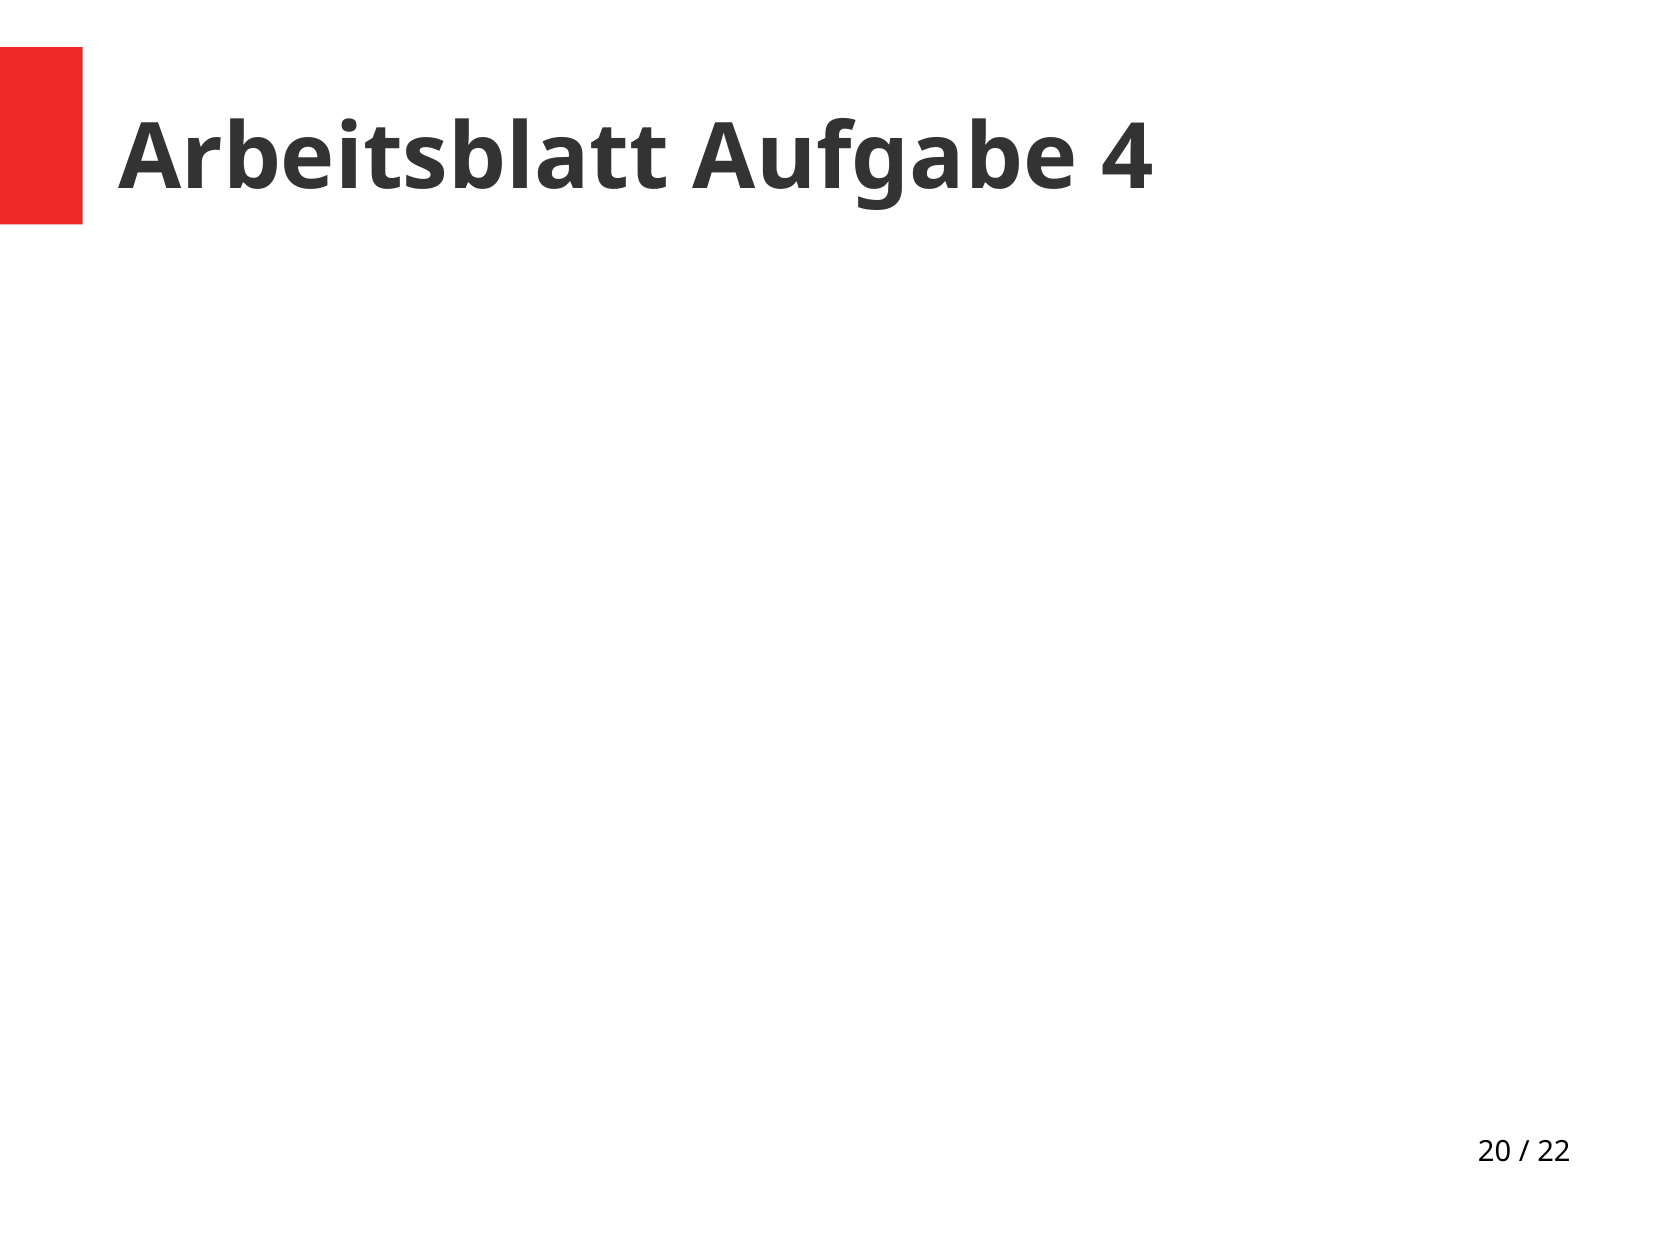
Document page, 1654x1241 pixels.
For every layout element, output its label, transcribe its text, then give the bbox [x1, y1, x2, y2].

title Arbeitsblatt Aufgabe 4 [118, 49, 1571, 257]
